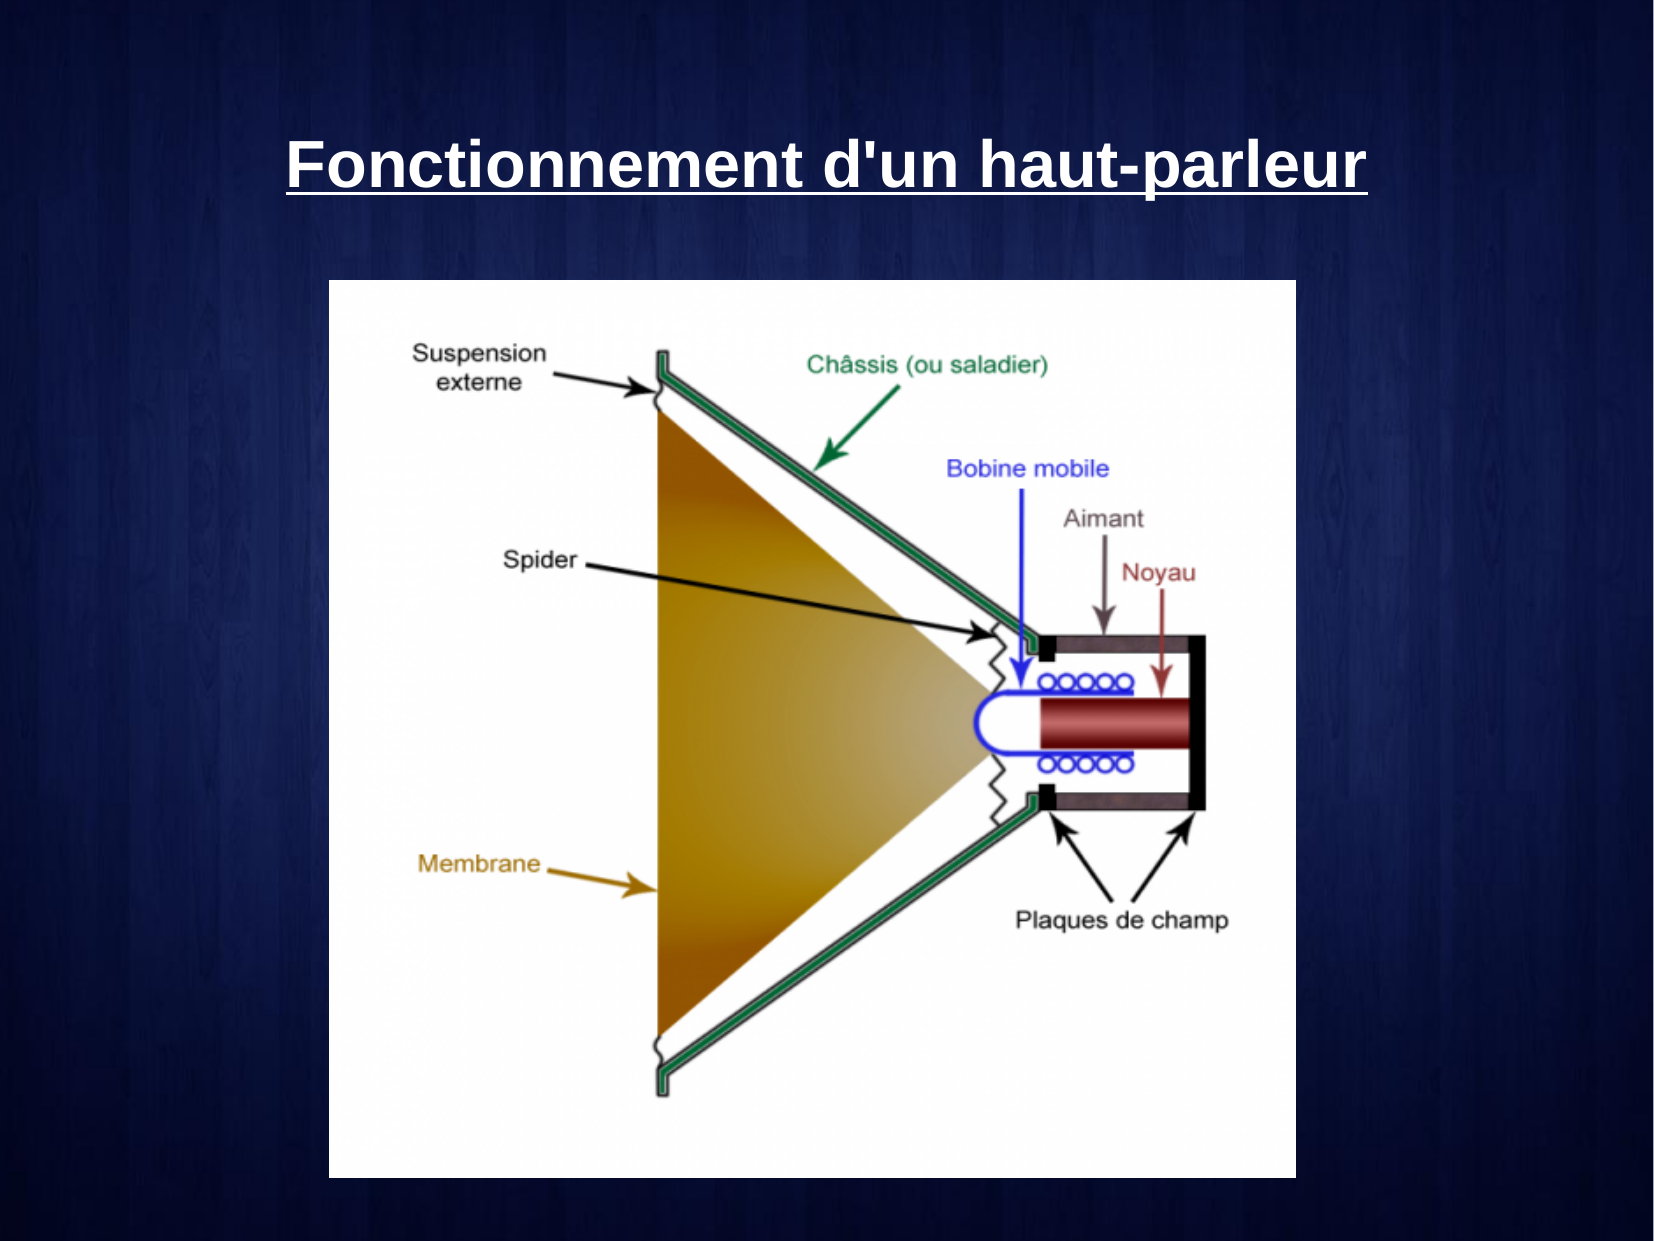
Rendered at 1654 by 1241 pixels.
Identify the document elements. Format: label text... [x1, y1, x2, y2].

picture [0, 0, 1654, 1241]
title Fonctionnement d'un haut-parleur [82, 61, 1571, 269]
